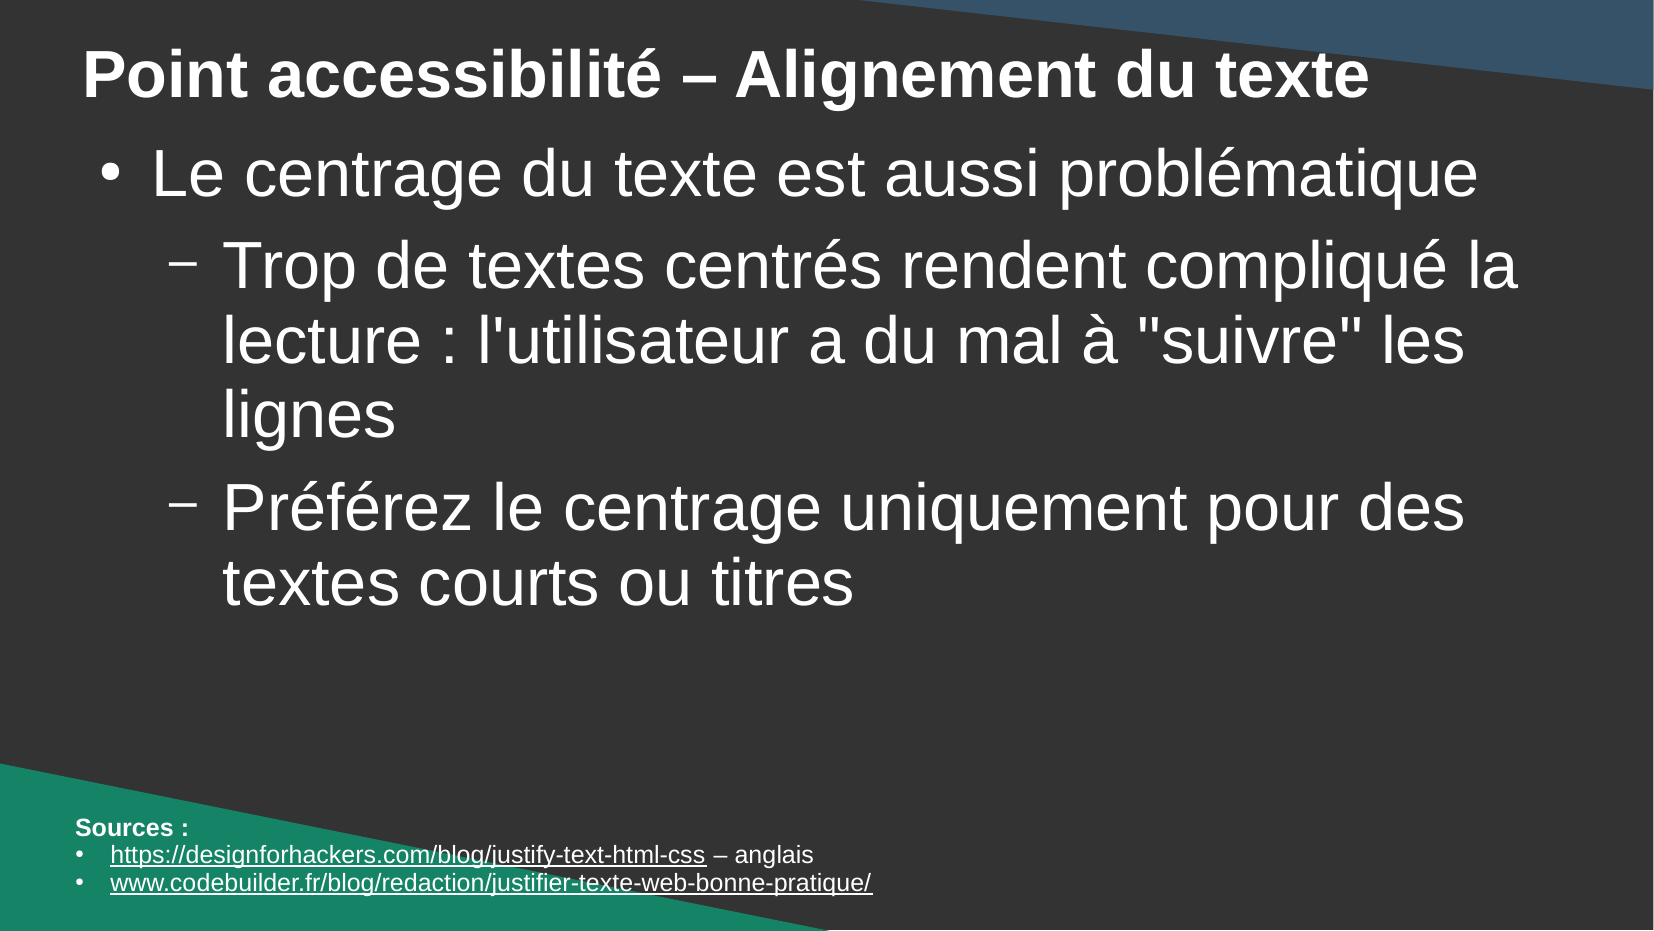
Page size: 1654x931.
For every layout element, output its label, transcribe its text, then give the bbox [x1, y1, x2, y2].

text_box [0, 763, 206, 931]
title Point accessibilité – Alignement du texte [82, 37, 1571, 122]
list Le centrage du texte est aussi problématique Trop de textes centrés rendent compliqué la lecture : l'utilisateur a du mal à "suivre" les lignes Préférez le centrage uniquement pour des textes courts ou titres [80, 135, 1605, 626]
text_box Sources : https://designforhackers.com/blog/justify-text-html-css – anglais www.codebuilder.fr/blog/redaction/justifier-texte-web-bonne-pratique/ [60, 805, 1546, 931]
text_box [858, 0, 1654, 90]
